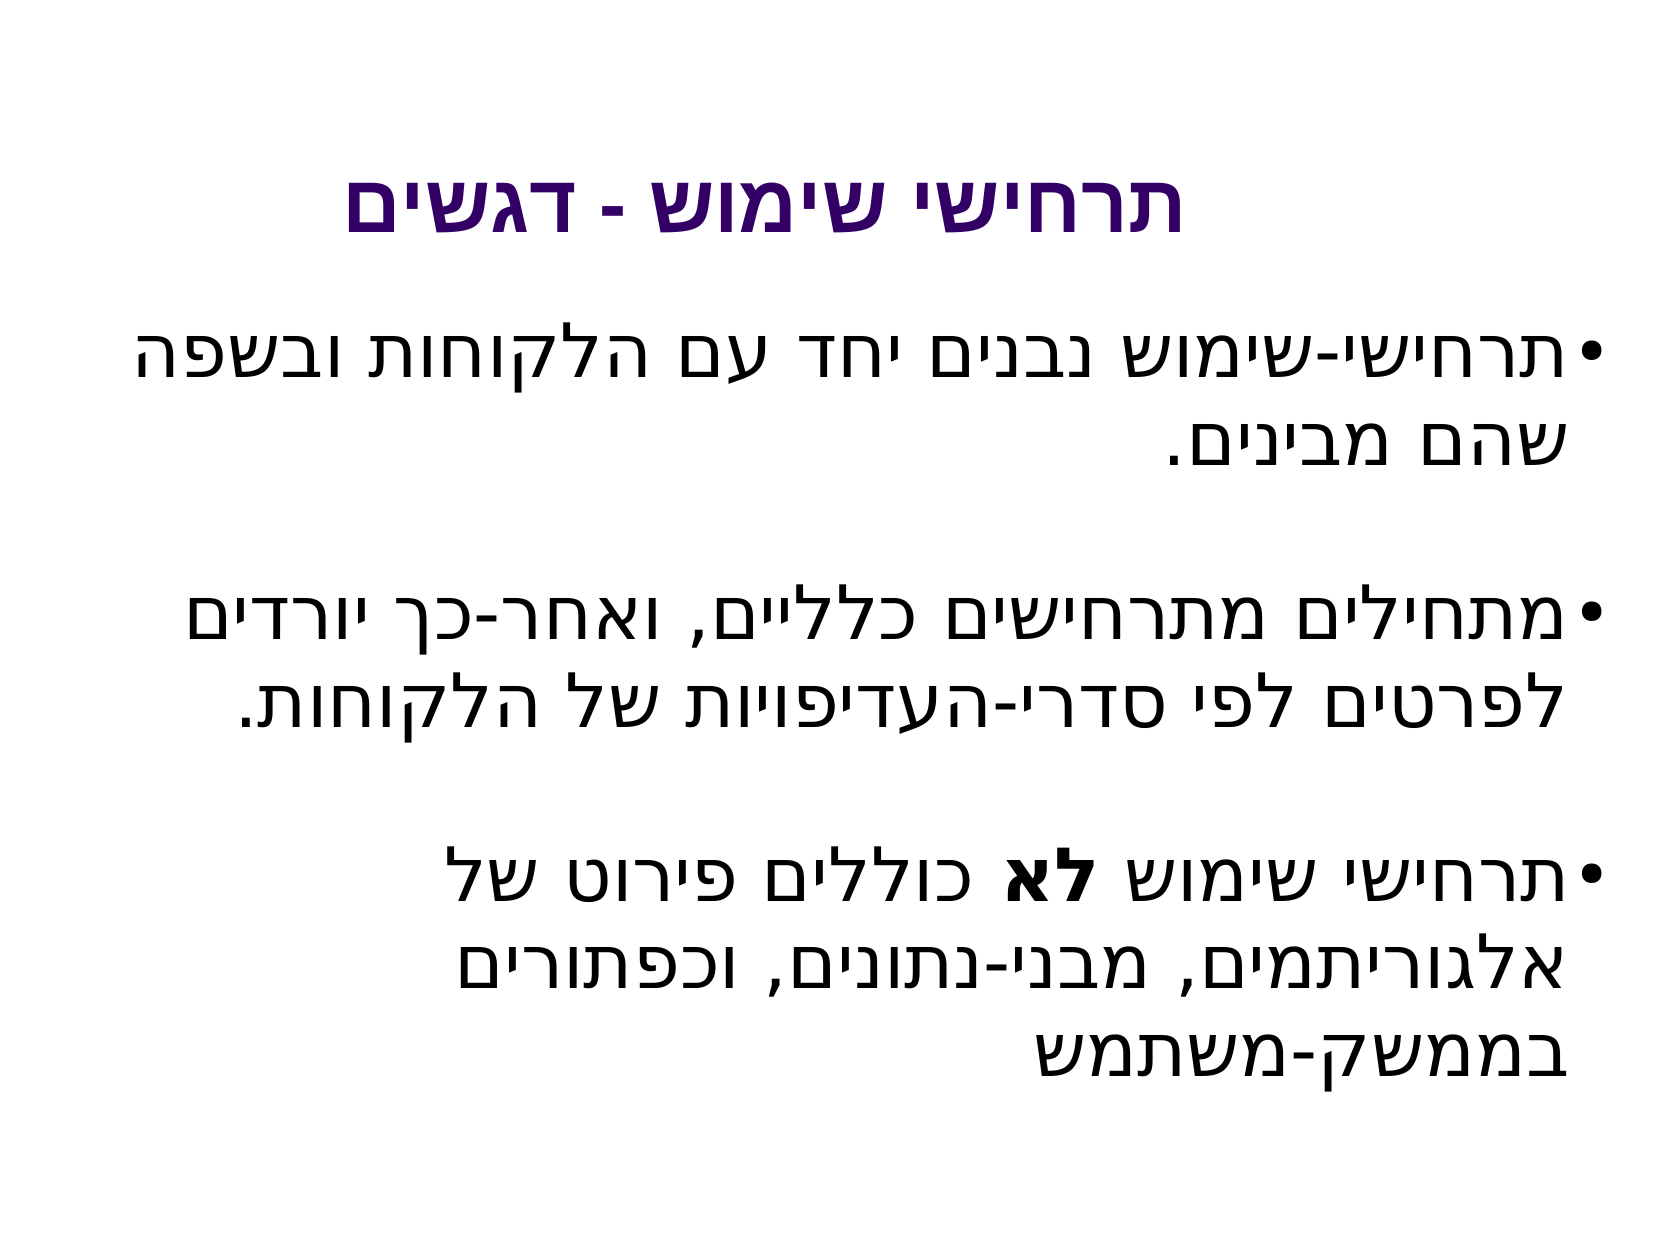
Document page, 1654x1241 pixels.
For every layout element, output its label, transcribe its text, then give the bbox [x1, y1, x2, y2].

text_box תרחישי-שימוש נבנים יחד עם הלקוחות ובשפה שהם מבינים. מתחילים מתרחישים כלליים, ואחר-כך יורדים לפרטים לפי סדרי-העדיפויות של הלקוחות. תרחישי שימוש לא כוללים פירוט של אלגוריתמים, מבני-נתונים, וכפתורים בממשק-משתמש [105, 301, 1621, 978]
title תרחישי שימוש - דגשים [82, 22, 1447, 257]
